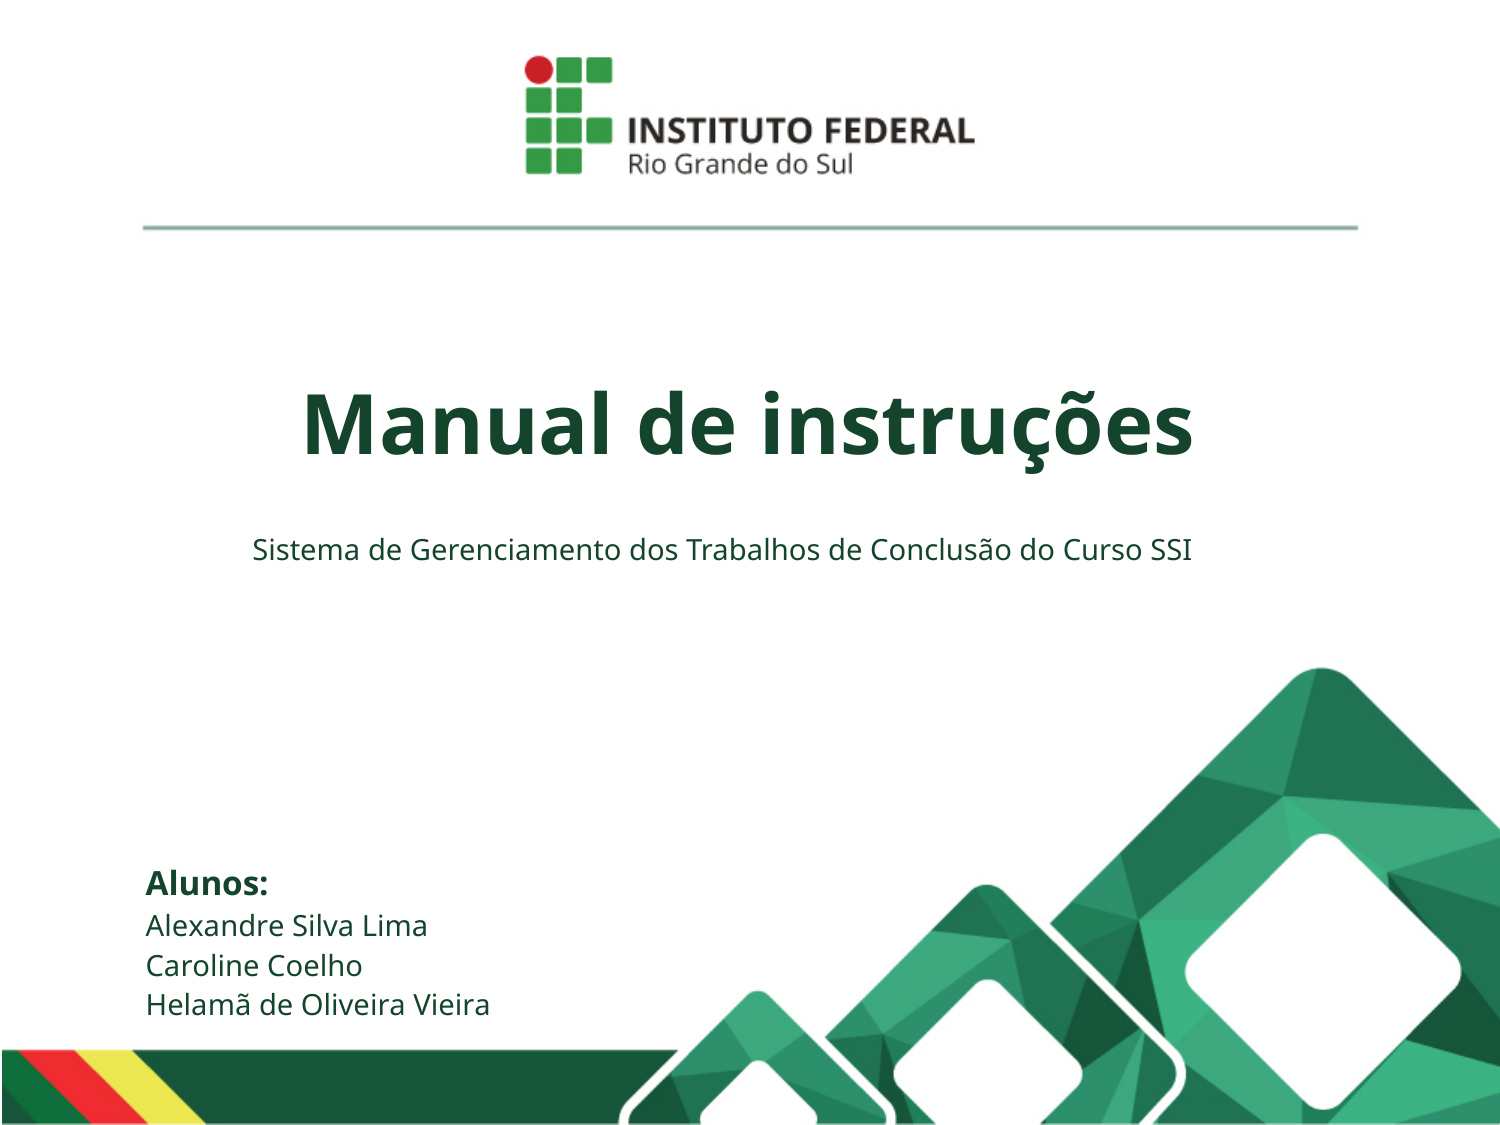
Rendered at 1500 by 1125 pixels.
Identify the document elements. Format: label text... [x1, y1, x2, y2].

text_box Sistema de Gerenciamento dos Trabalhos de Conclusão do Curso SSI [237, 522, 1265, 647]
picture [2, 0, 1500, 1125]
text_box Alunos: Alexandre Silva Lima Caroline Coelho Helamã de Oliveira Vieira [130, 852, 550, 1069]
text_box Manual de instruções [220, 357, 1248, 603]
